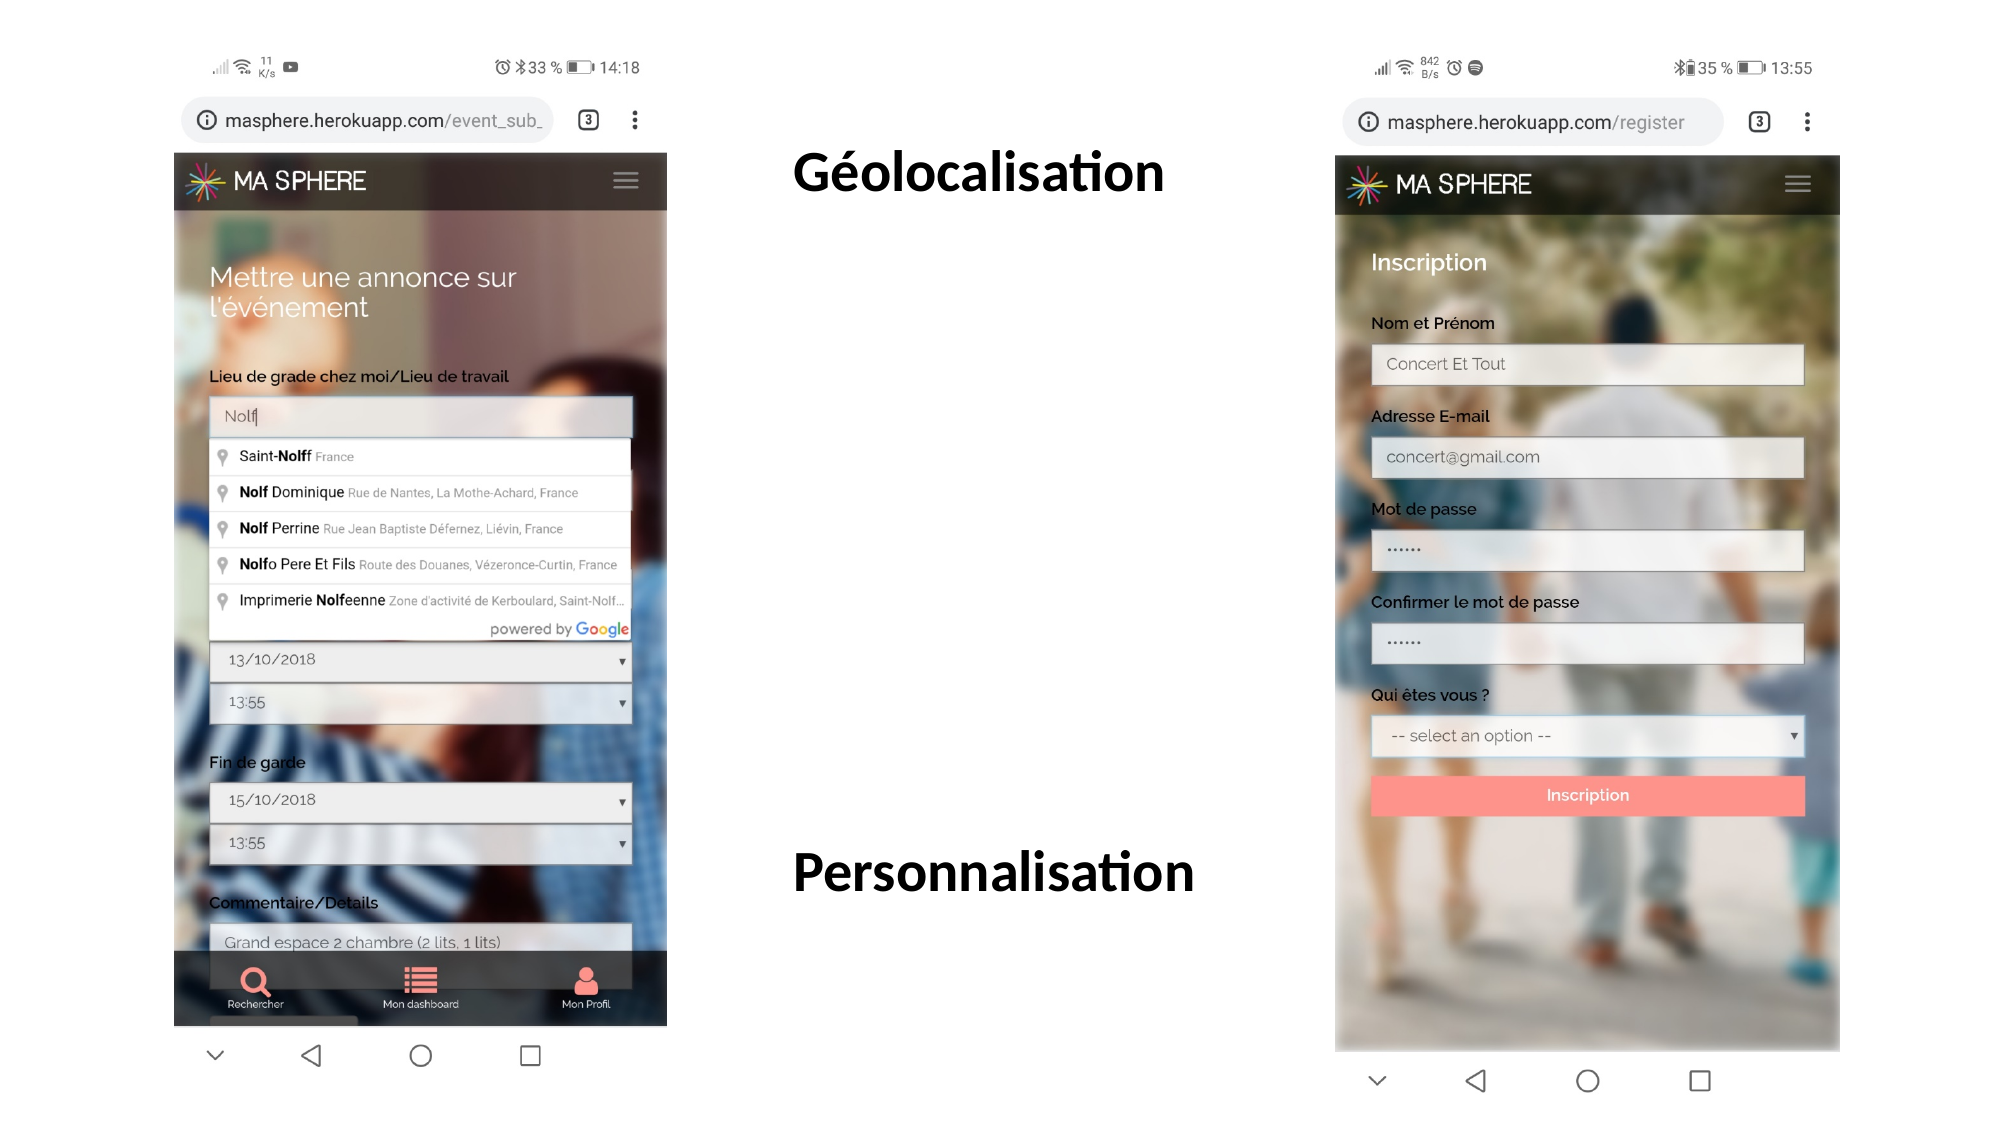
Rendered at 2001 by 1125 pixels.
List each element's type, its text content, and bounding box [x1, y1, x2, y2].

text_box Géolocalisation Personnalisation [778, 125, 1244, 918]
picture [1335, 46, 1840, 1111]
picture [174, 46, 667, 1085]
